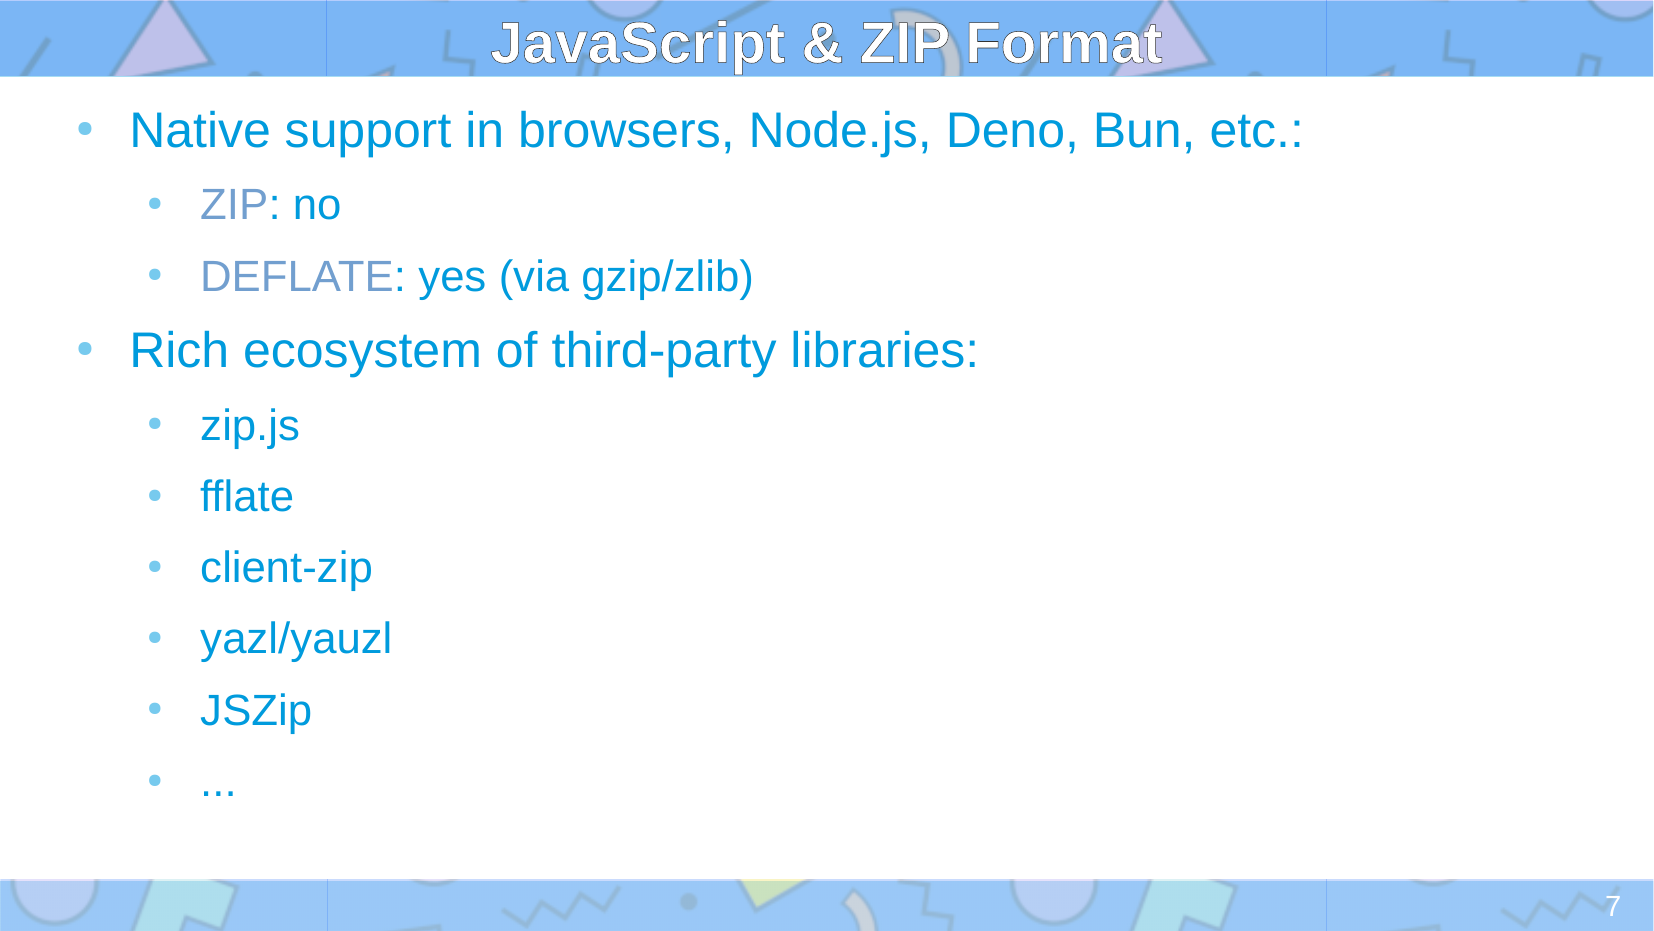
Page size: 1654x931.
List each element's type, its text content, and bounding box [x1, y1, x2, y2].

list Native support in browsers, Node.js, Deno, Bun, etc.: ZIP: no DEFLATE: yes (via gzip/zlib) Rich ecosystem of third-party libraries: zip.js fflate client-zip yazl/yauzl JSZip ... [58, 101, 1594, 863]
title JavaScript & ZIP Format [59, 3, 1595, 82]
picture [0, 879, 1654, 931]
picture [0, 0, 1654, 76]
